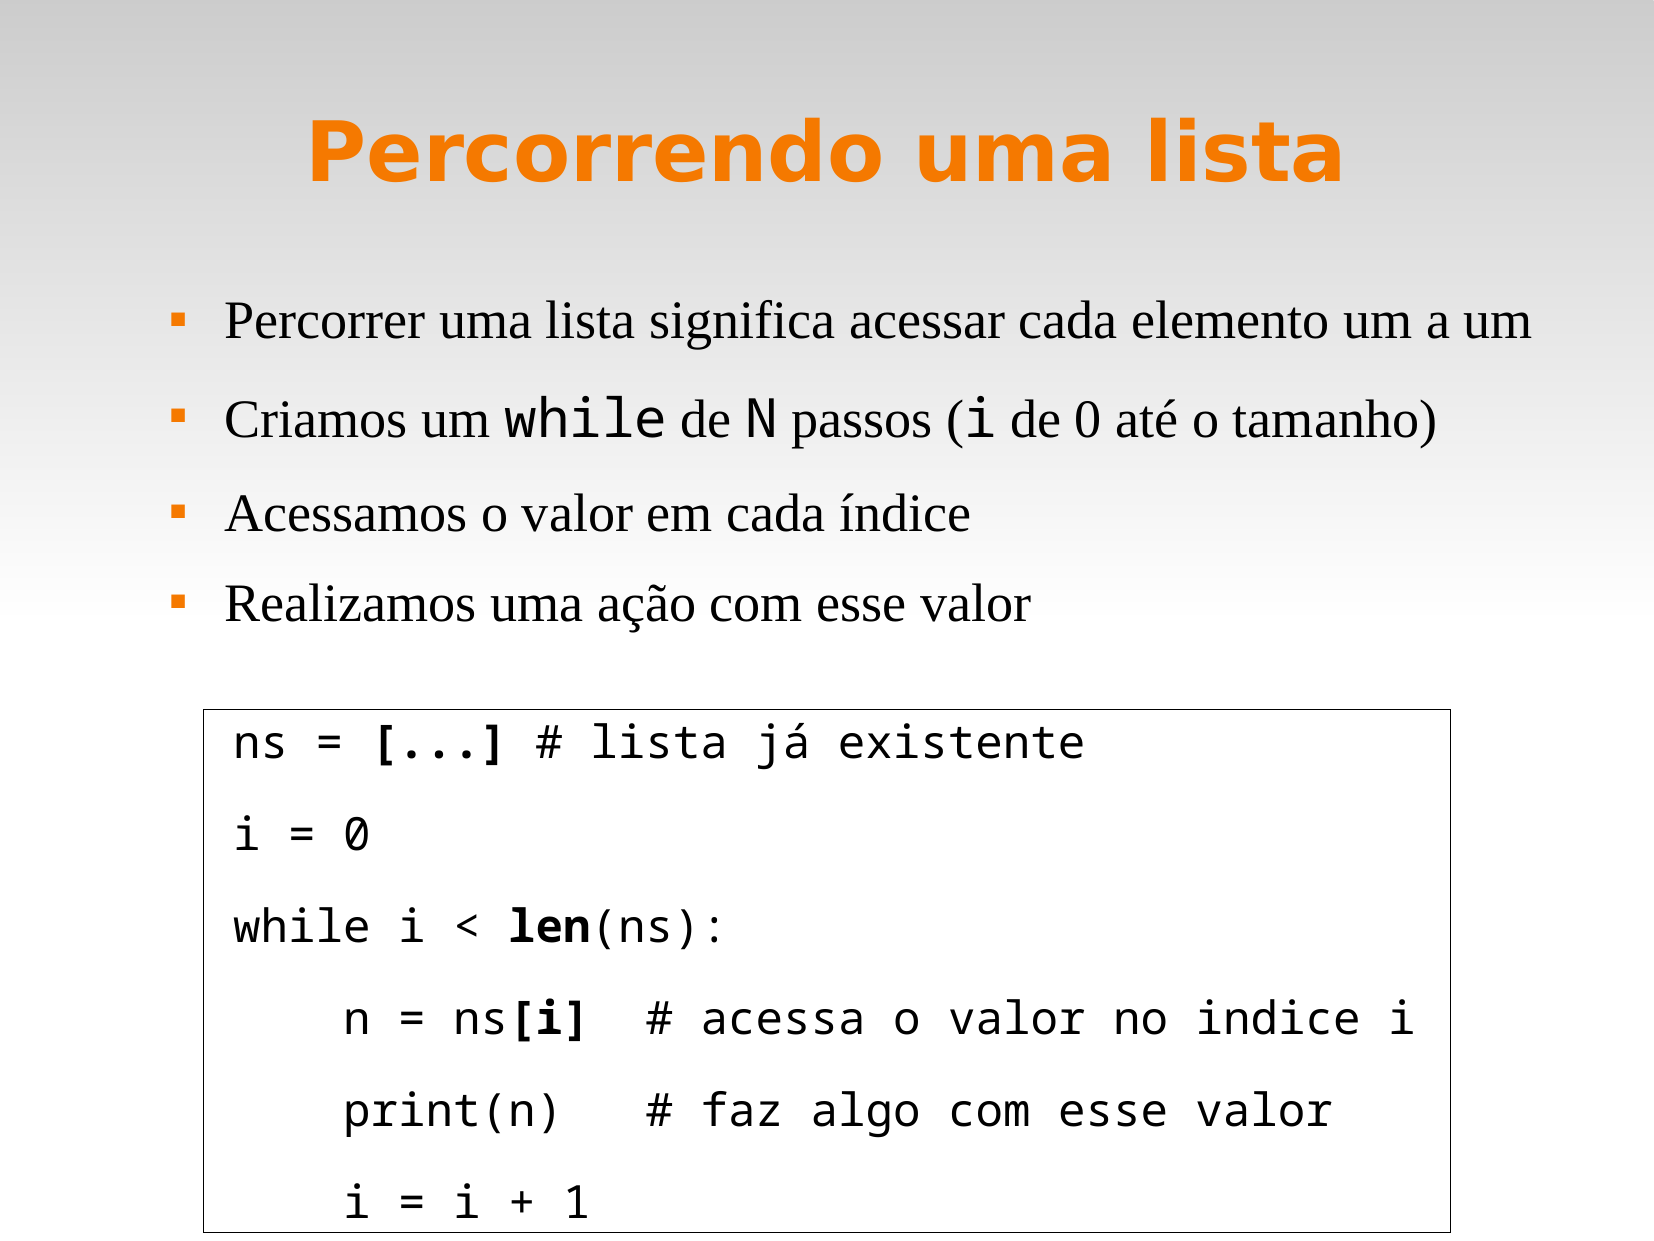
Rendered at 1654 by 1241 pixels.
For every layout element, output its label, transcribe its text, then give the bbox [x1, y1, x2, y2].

list Percorrer uma lista significa acessar cada elemento um a um Criamos um while de N passos (i de 0 até o tamanho) Acessamos o valor em cada índice Realizamos uma ação com esse valor [82, 290, 1571, 1109]
title Percorrendo uma lista [82, 49, 1571, 257]
list ns = [...] # lista já existente i = 0 while i < len(ns): n = ns[i] # acessa o valor no indice i print(n) # faz algo com esse valor i = i + 1 [203, 1109, 1451, 1139]
